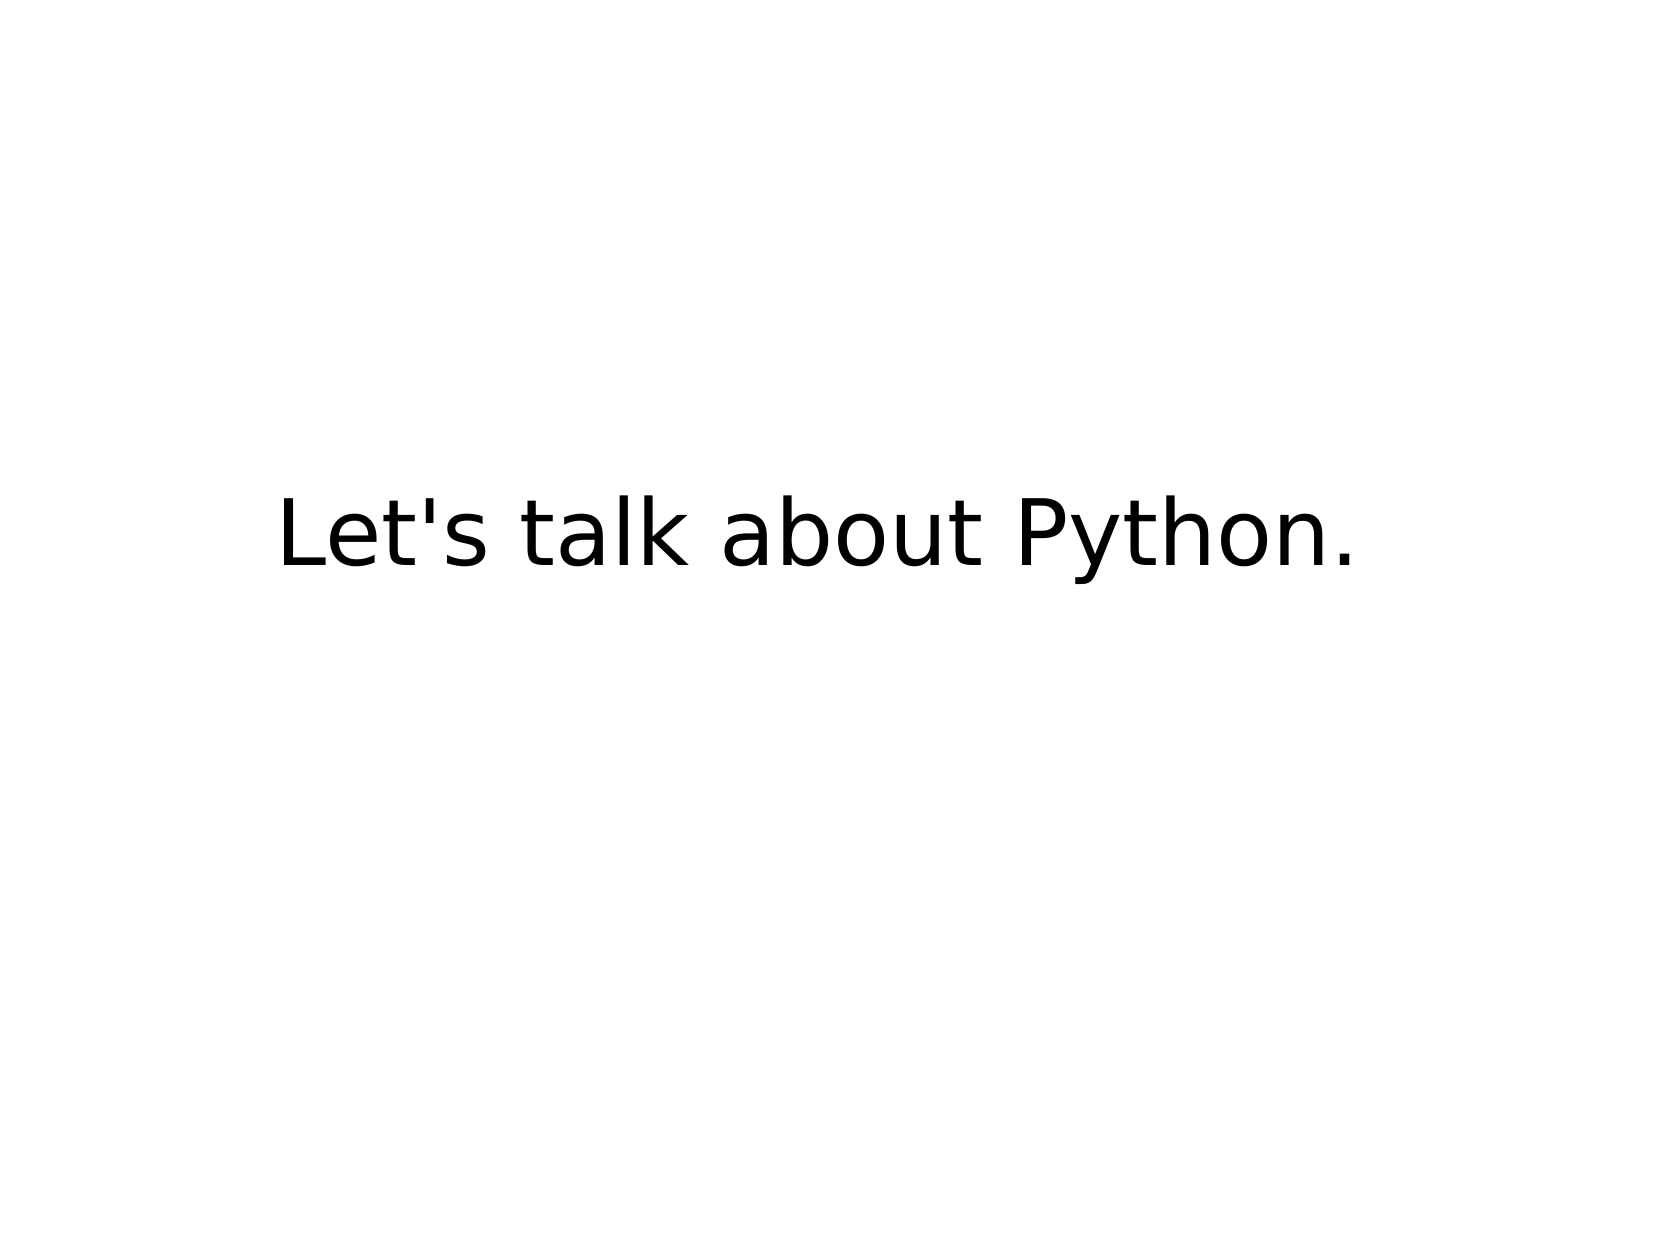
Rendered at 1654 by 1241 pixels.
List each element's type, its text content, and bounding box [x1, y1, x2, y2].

title Let's talk about Python. [75, 430, 1563, 638]
